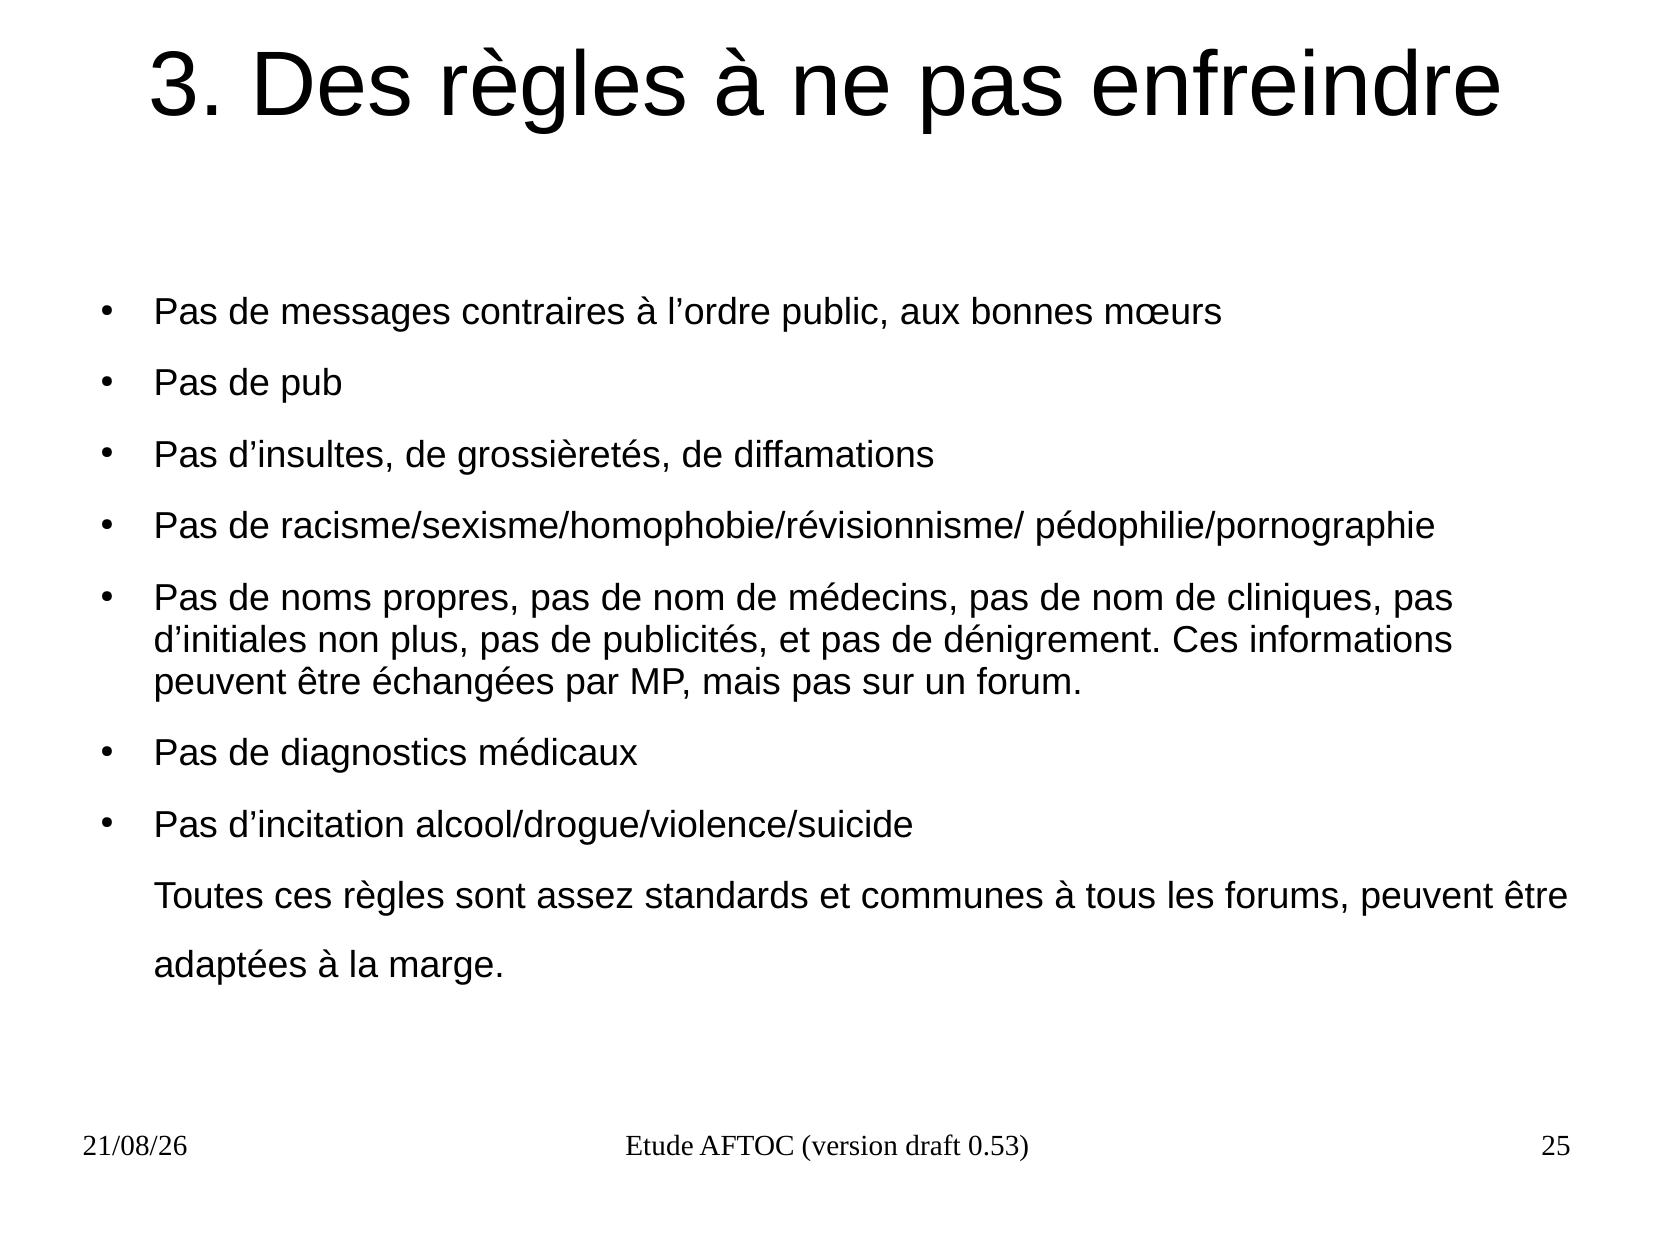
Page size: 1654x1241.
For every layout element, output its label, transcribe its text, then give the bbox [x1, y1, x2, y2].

list Pas de messages contraires à l’ordre public, aux bonnes mœurs Pas de pub Pas d’insultes, de grossièretés, de diffamations Pas de racisme/sexisme/homophobie/révisionnisme/ pédophilie/pornographie Pas de noms propres, pas de nom de médecins, pas de nom de cliniques, pas d’initiales non plus, pas de publicités, et pas de dénigrement. Ces informations peuvent être échangées par MP, mais pas sur un forum. Pas de diagnostics médicaux Pas d’incitation alcool/drogue/violence/suicide Toutes ces règles sont assez standards et communes à tous les forums, peuvent être adaptées à la marge. [82, 290, 1571, 1010]
title 3. Des règles à ne pas enfreindre [82, 32, 1571, 136]
